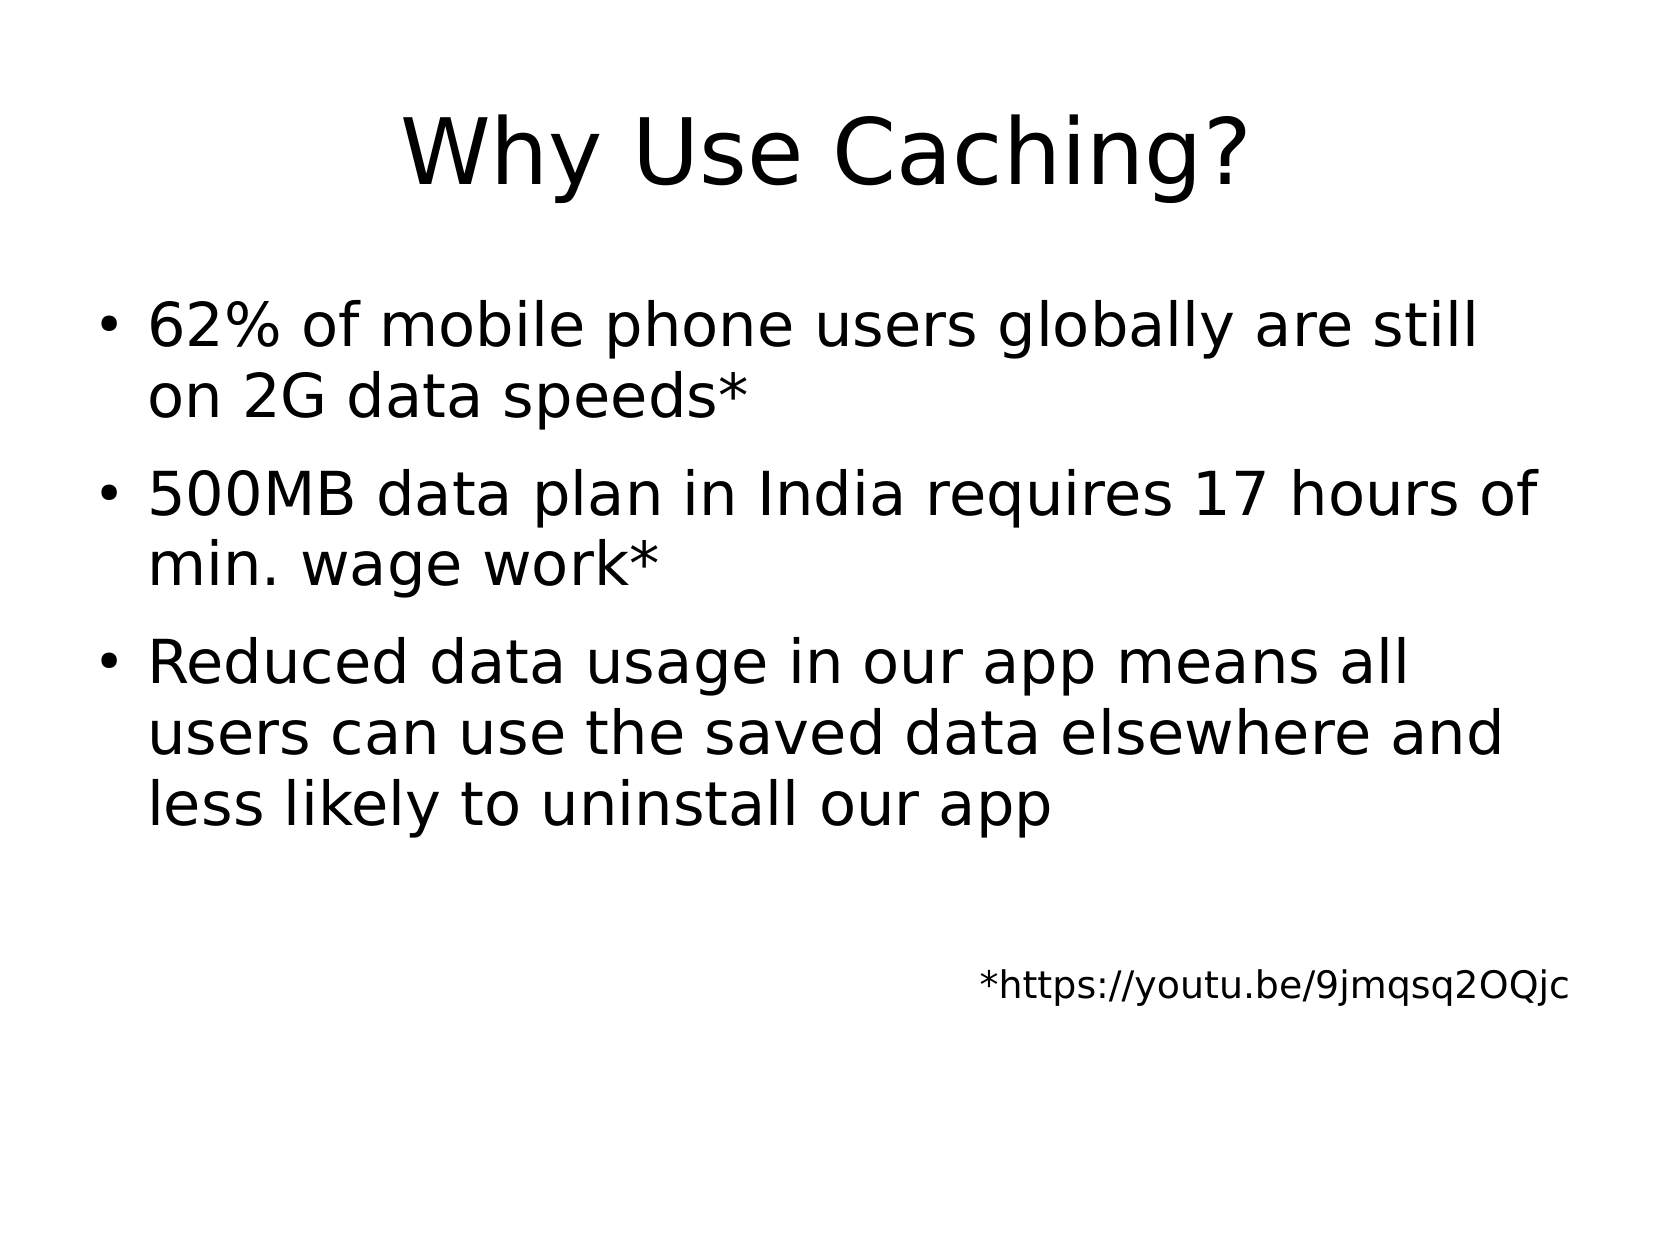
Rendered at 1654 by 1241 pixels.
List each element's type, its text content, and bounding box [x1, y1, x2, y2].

list 62% of mobile phone users globally are still on 2G data speeds* 500MB data plan in India requires 17 hours of min. wage work* Reduced data usage in our app means all users can use the saved data elsewhere and less likely to uninstall our app *https://youtu.be/9jmqsq2OQjc [82, 290, 1571, 1010]
title Why Use Caching? [82, 49, 1571, 257]
